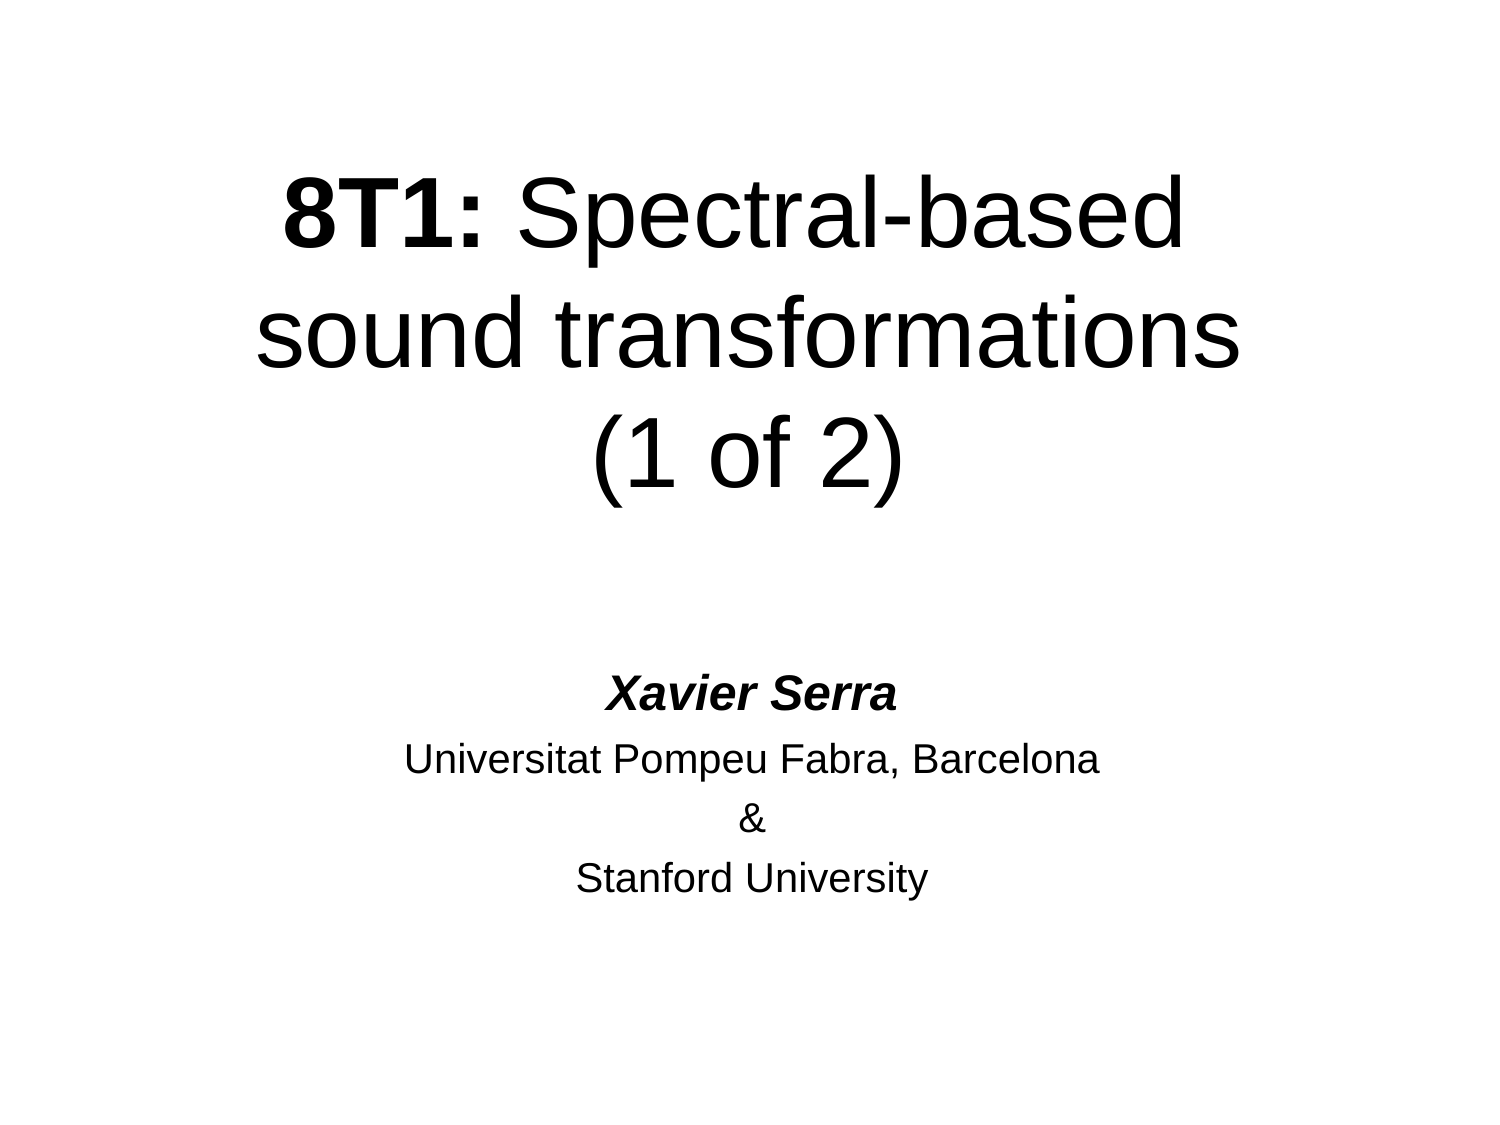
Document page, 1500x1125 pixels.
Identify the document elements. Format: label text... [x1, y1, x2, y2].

text_box Xavier Serra Universitat Pompeu Fabra, Barcelona & Stanford University [338, 657, 1166, 840]
title 8T1: Spectral-based sound transformations (1 of 2) [126, 82, 1334, 572]
